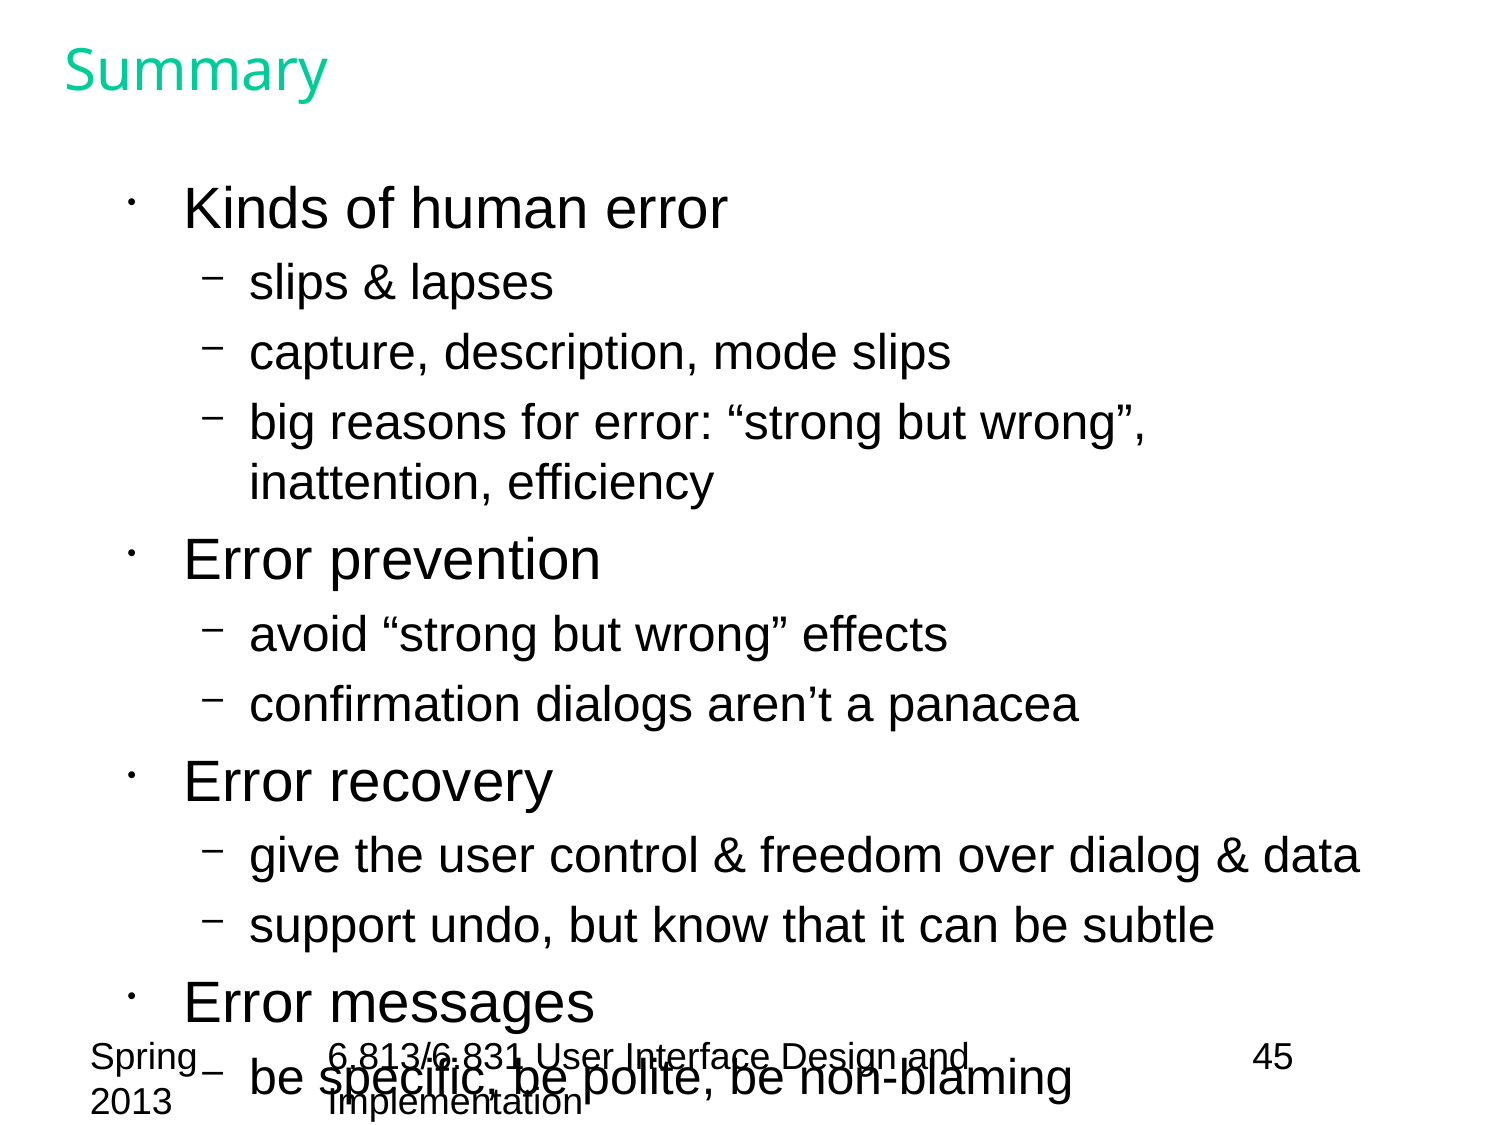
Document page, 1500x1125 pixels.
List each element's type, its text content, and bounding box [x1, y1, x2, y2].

slide_number <number> [1237, 1024, 1425, 1103]
list Kinds of human error slips & lapses capture, description, mode slips big reasons for error: “strong but wrong”, inattention, efficiency Error prevention avoid “strong but wrong” effects confirmation dialogs aren’t a panacea Error recovery give the user control & freedom over dialog & data support undo, but know that it can be subtle Error messages be specific, be polite, be non-blaming [112, 162, 1388, 1000]
slide_number Spring 2013 [75, 1024, 300, 1103]
title Summary [50, 24, 1438, 150]
footer 6.813/6.831 User Interface Design and Implementation [312, 1024, 1225, 1103]
